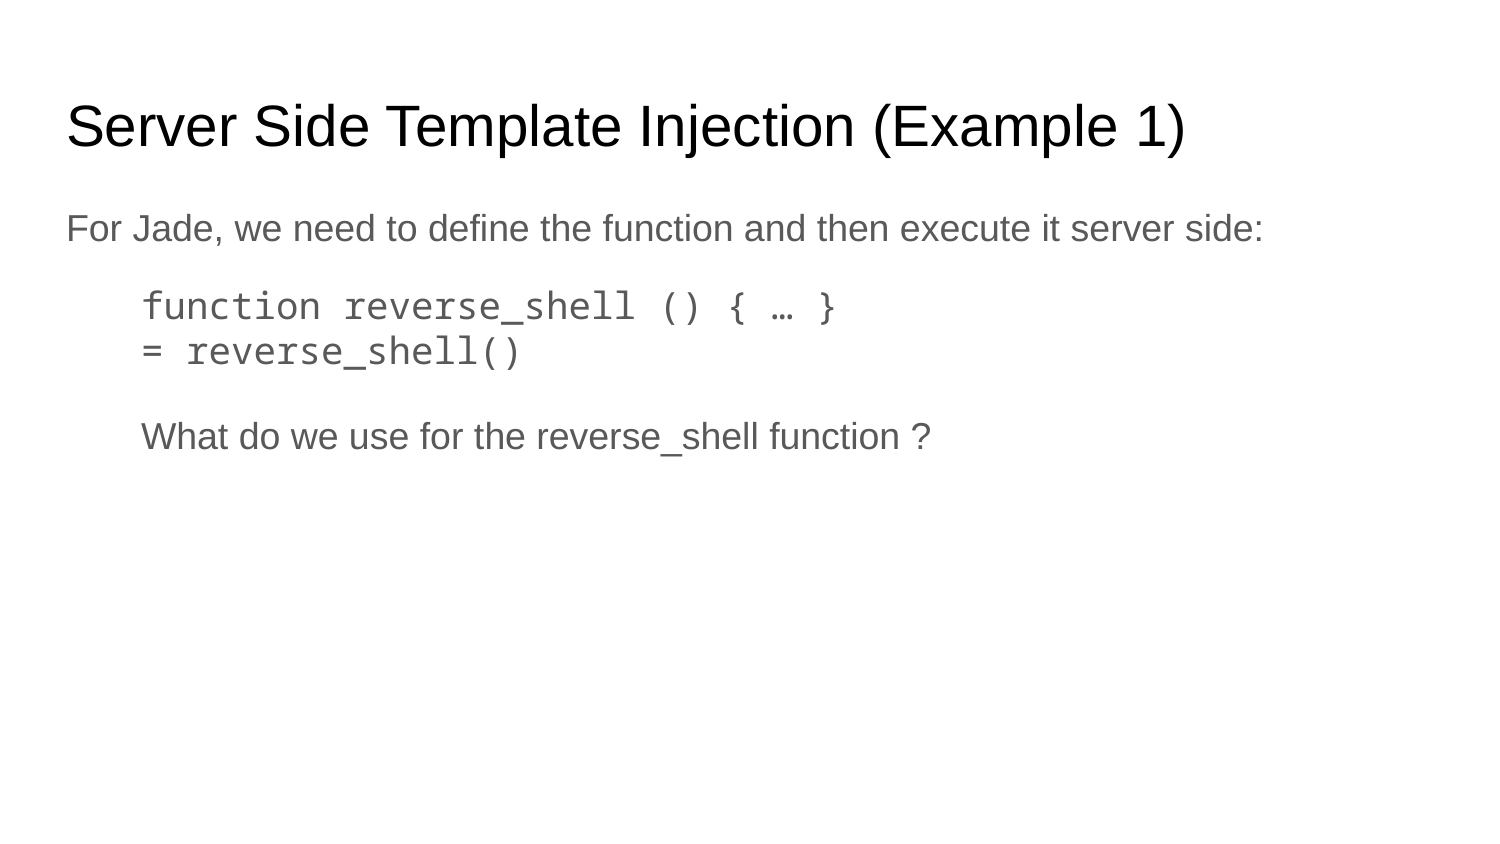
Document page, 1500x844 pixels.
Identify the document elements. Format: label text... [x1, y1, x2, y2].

list For Jade, we need to define the function and then execute it server side: function reverse_shell () { … } = reverse_shell() What do we use for the reverse_shell function ? [51, 189, 1449, 750]
title Server Side Template Injection (Example 1) [51, 72, 1449, 167]
